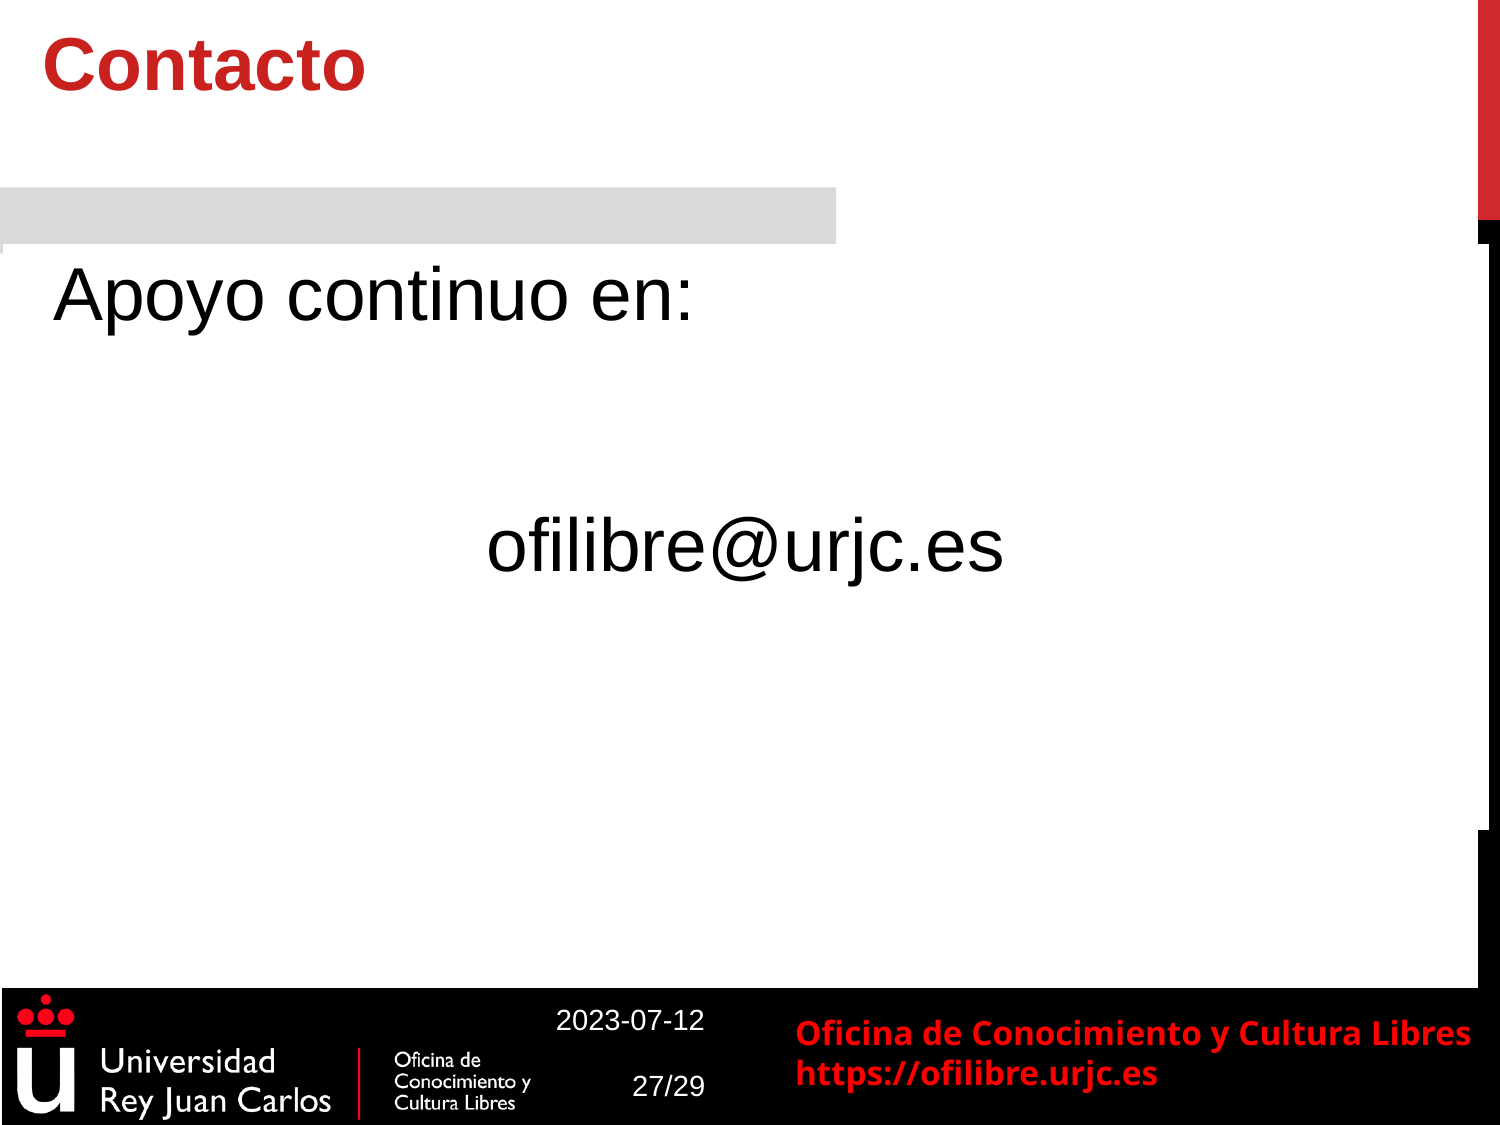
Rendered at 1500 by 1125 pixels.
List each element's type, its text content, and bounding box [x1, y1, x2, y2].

picture [17, 994, 531, 1120]
text_box Apoyo continuo en: ofilibre@urjc.es [3, 244, 1489, 830]
text_box Contacto [27, 15, 1381, 199]
title [75, 7, 1425, 196]
